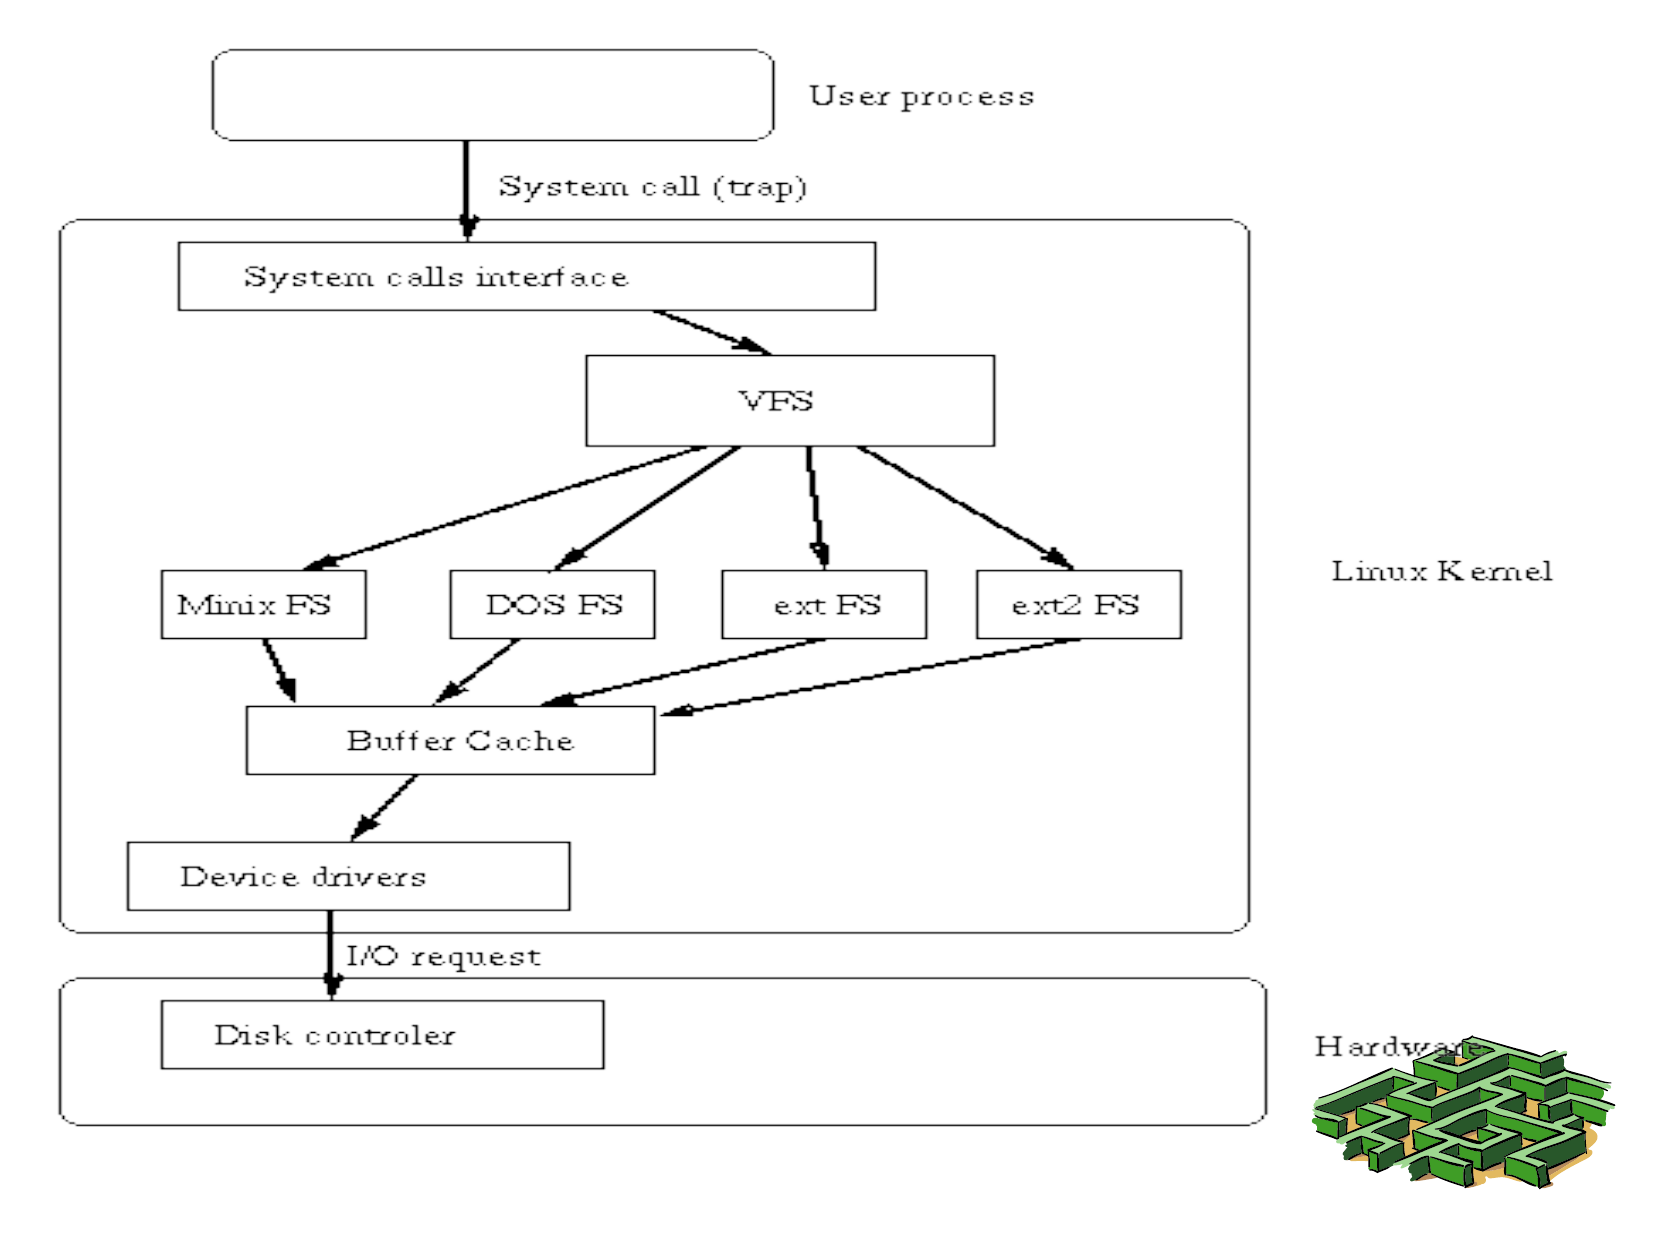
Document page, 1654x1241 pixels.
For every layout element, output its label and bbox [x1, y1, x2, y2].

picture [29, 29, 1595, 1152]
